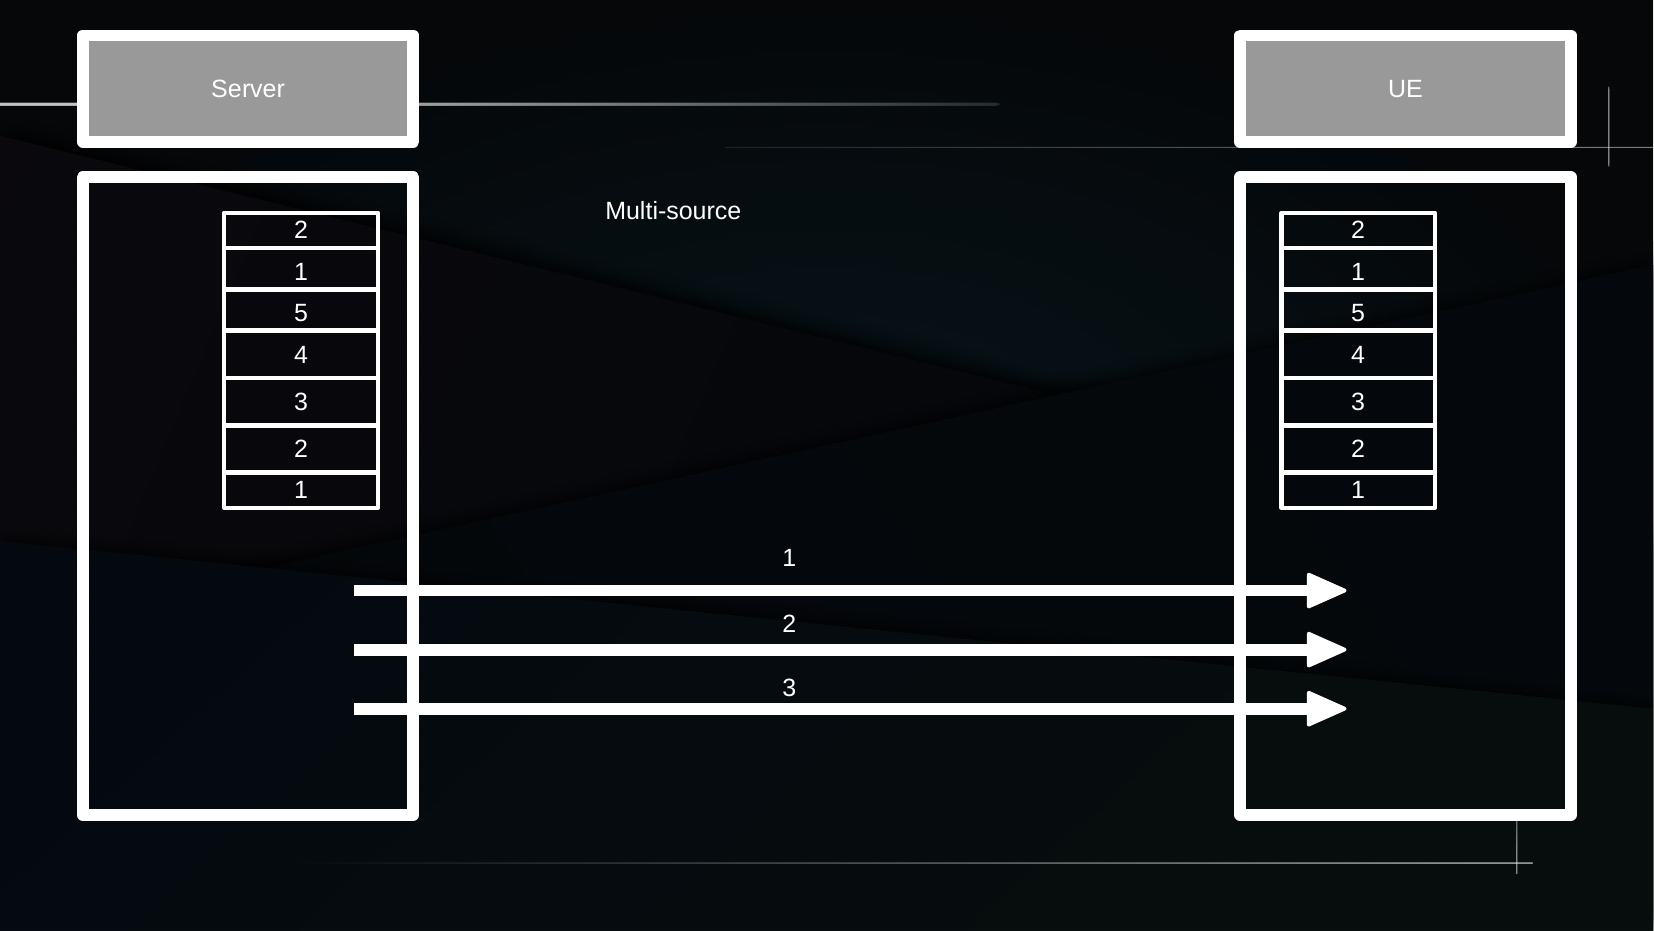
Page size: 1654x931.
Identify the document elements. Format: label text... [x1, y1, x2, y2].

text_box 1 [767, 535, 863, 579]
text_box 2 [200, 432, 402, 479]
text_box 3 [767, 665, 863, 709]
text_box 3 [1257, 384, 1459, 432]
text_box 4 [200, 343, 402, 384]
text_box 1 [200, 260, 402, 302]
text_box 5 [200, 302, 402, 343]
text_box 2 [1257, 432, 1459, 479]
text_box Multi-source [590, 189, 1028, 232]
text_box 5 [1257, 302, 1459, 343]
text_box 1 [1257, 479, 1459, 520]
text_box 1 [1257, 260, 1459, 302]
text_box 3 [200, 384, 402, 432]
picture [0, 0, 1654, 931]
text_box Server [82, 35, 414, 142]
text_box UE [1240, 35, 1571, 142]
text_box 2 [767, 602, 863, 646]
text_box 2 [200, 200, 402, 260]
text_box 1 [200, 479, 402, 520]
text_box 2 [1257, 200, 1459, 260]
text_box 4 [1257, 343, 1459, 384]
